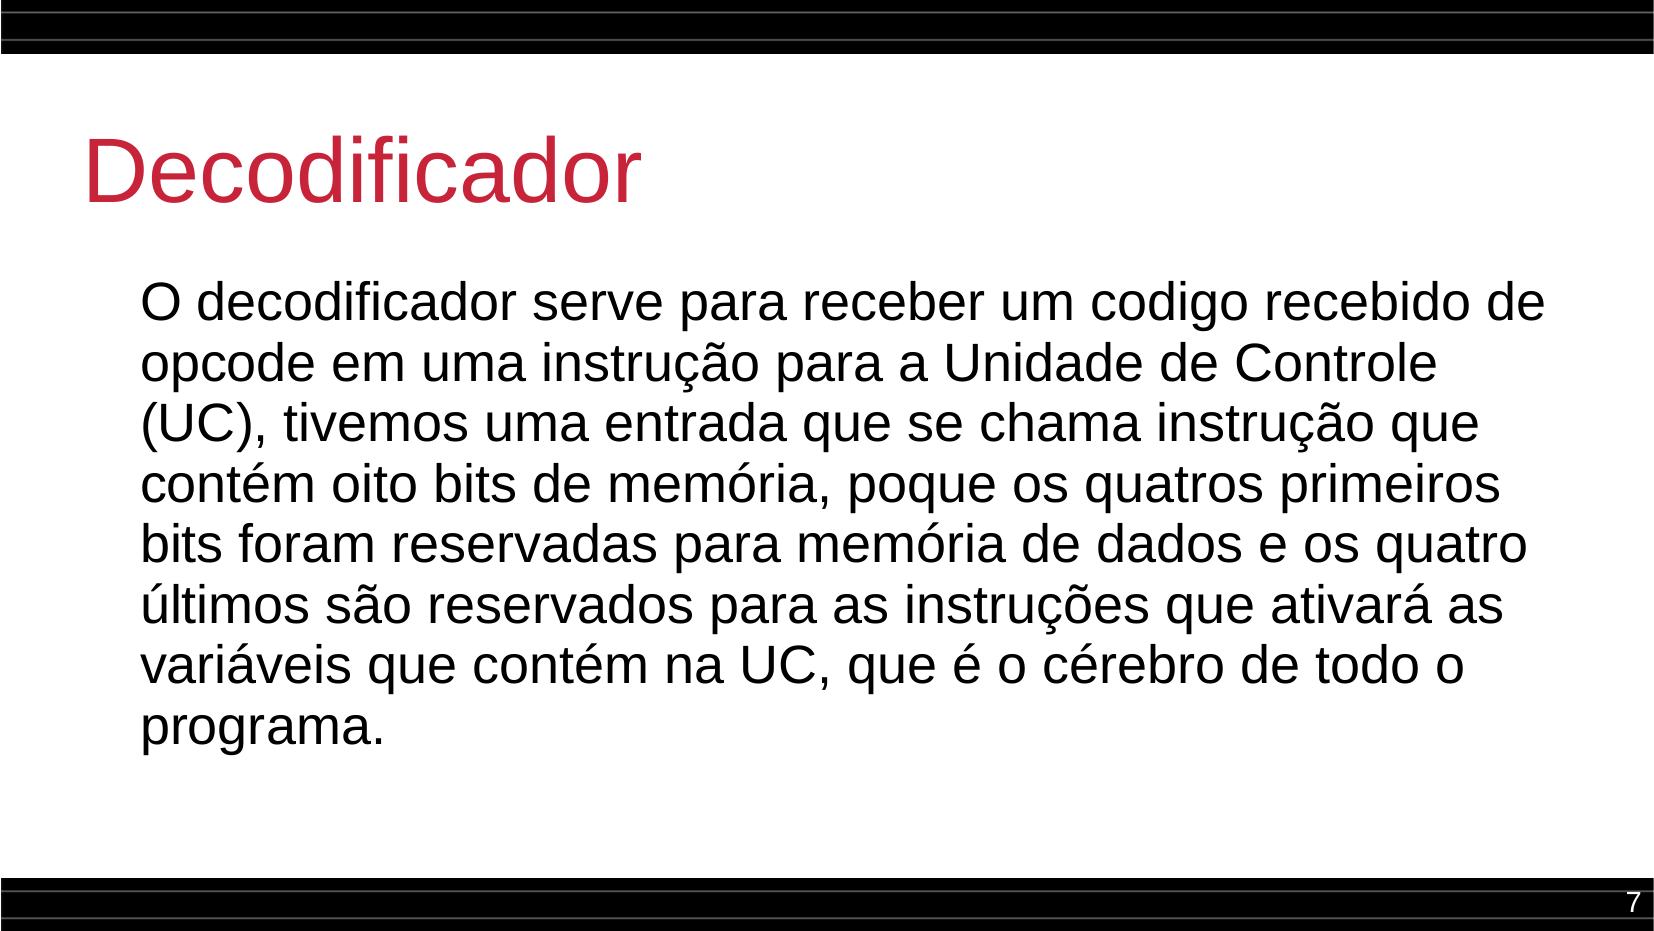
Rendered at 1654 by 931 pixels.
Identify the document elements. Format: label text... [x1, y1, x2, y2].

picture [1, 878, 1654, 931]
picture [1, 0, 1654, 54]
title Decodificador [82, 92, 1571, 249]
list O decodificador serve para receber um codigo recebido de opcode em uma instrução para a Unidade de Controle (UC), tivemos uma entrada que se chama instrução que contém oito bits de memória, poque os quatros primeiros bits foram reservadas para memória de dados e os quatro últimos são reservados para as instruções que ativará as variáveis que contém na UC, que é o cérebro de todo o programa. [82, 271, 1571, 758]
